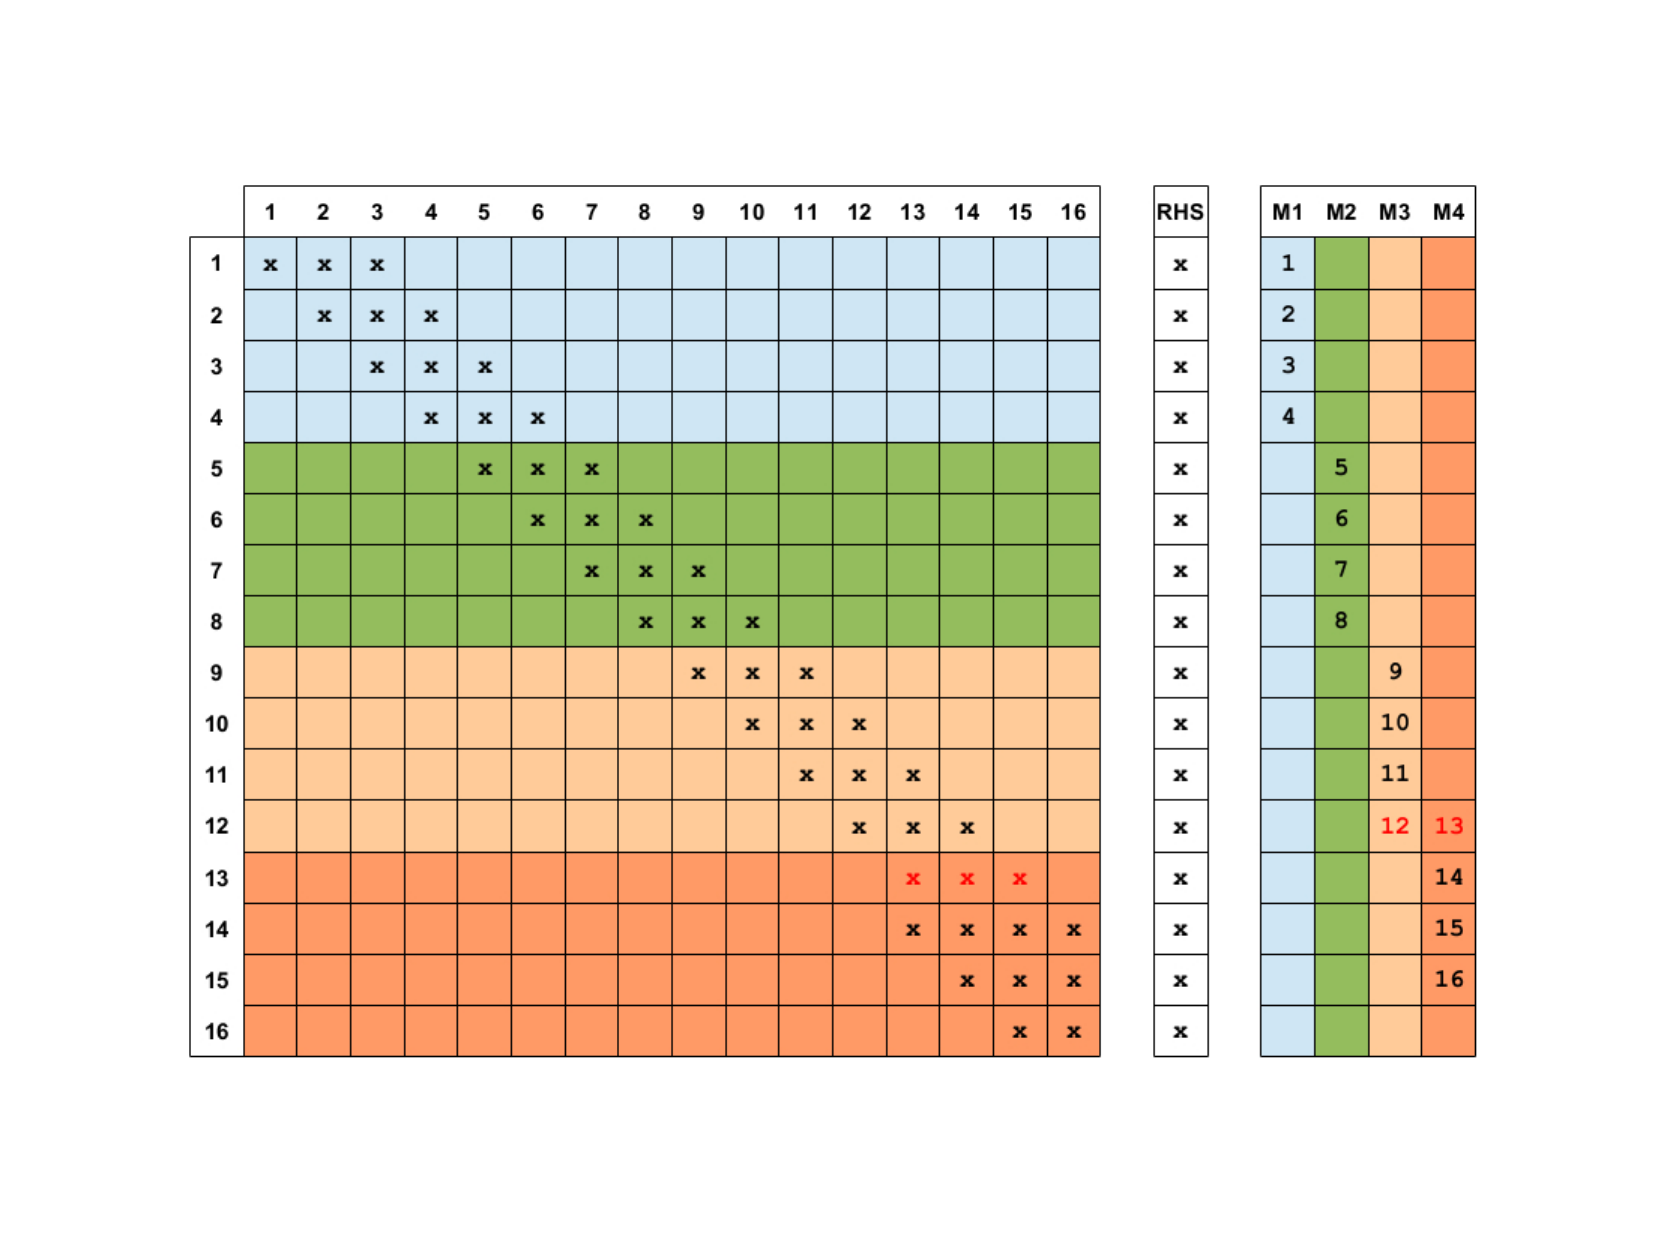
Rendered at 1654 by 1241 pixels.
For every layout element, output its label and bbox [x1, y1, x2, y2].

picture [188, 184, 1478, 1059]
